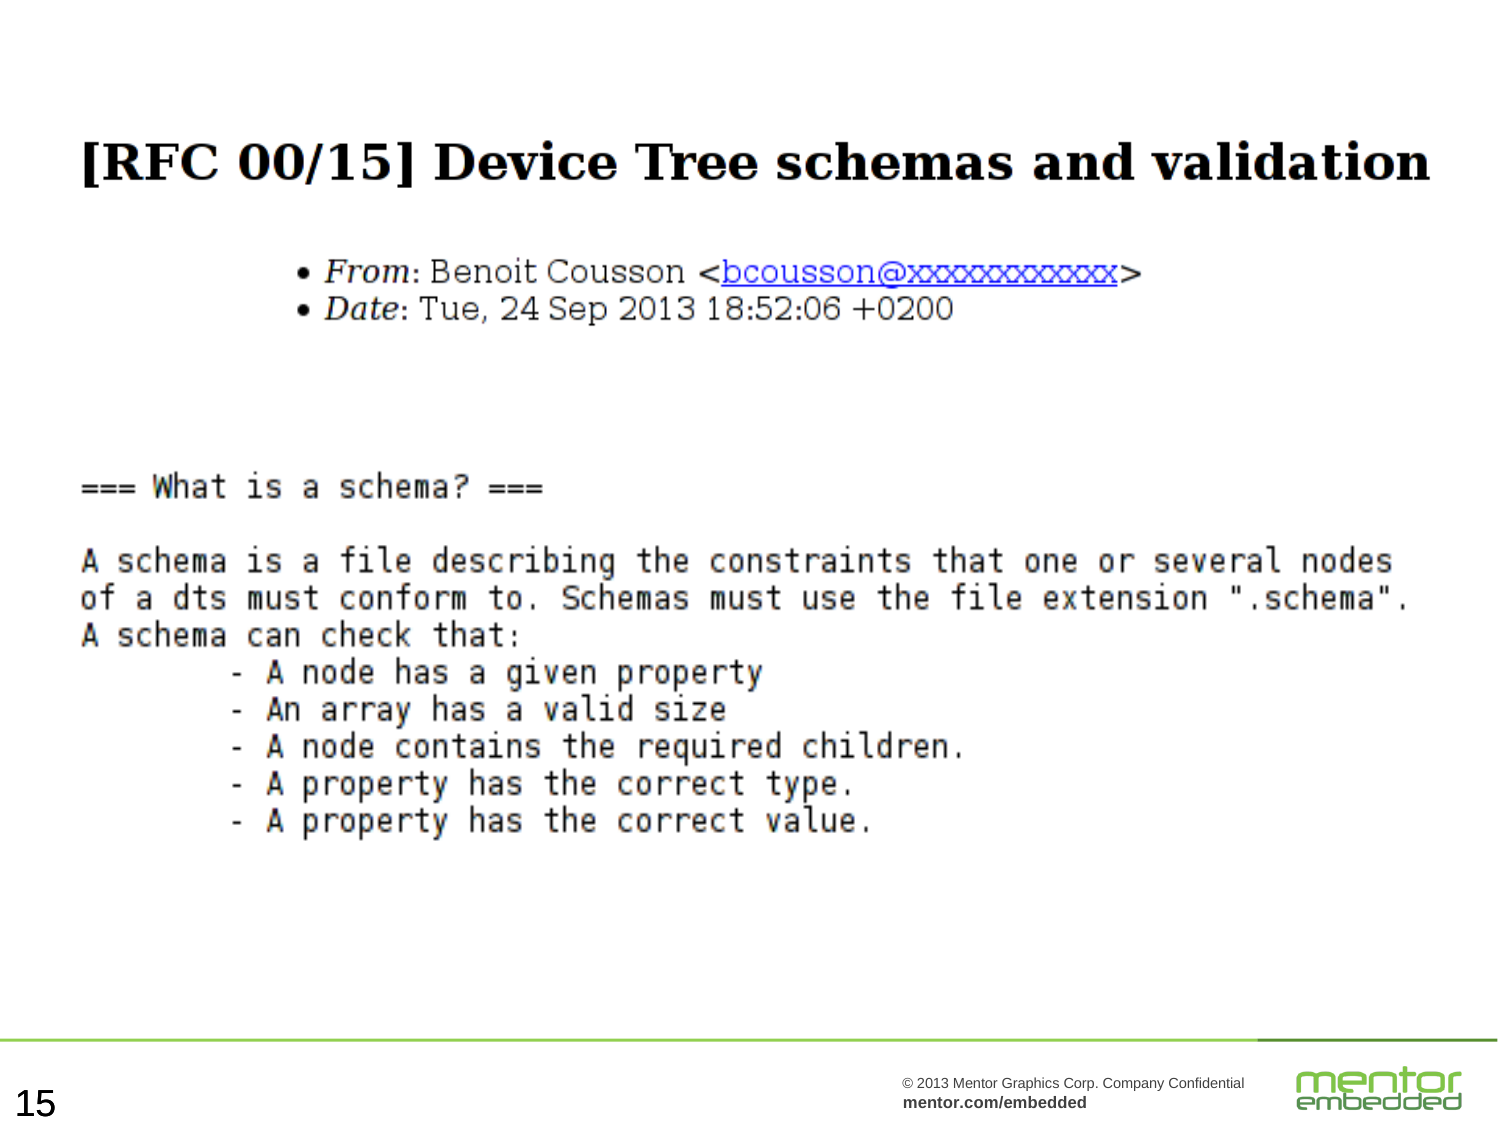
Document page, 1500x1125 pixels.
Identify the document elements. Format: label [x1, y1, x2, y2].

picture [74, 114, 1441, 211]
picture [75, 438, 1426, 862]
picture [232, 254, 1283, 330]
picture [1292, 1062, 1464, 1114]
